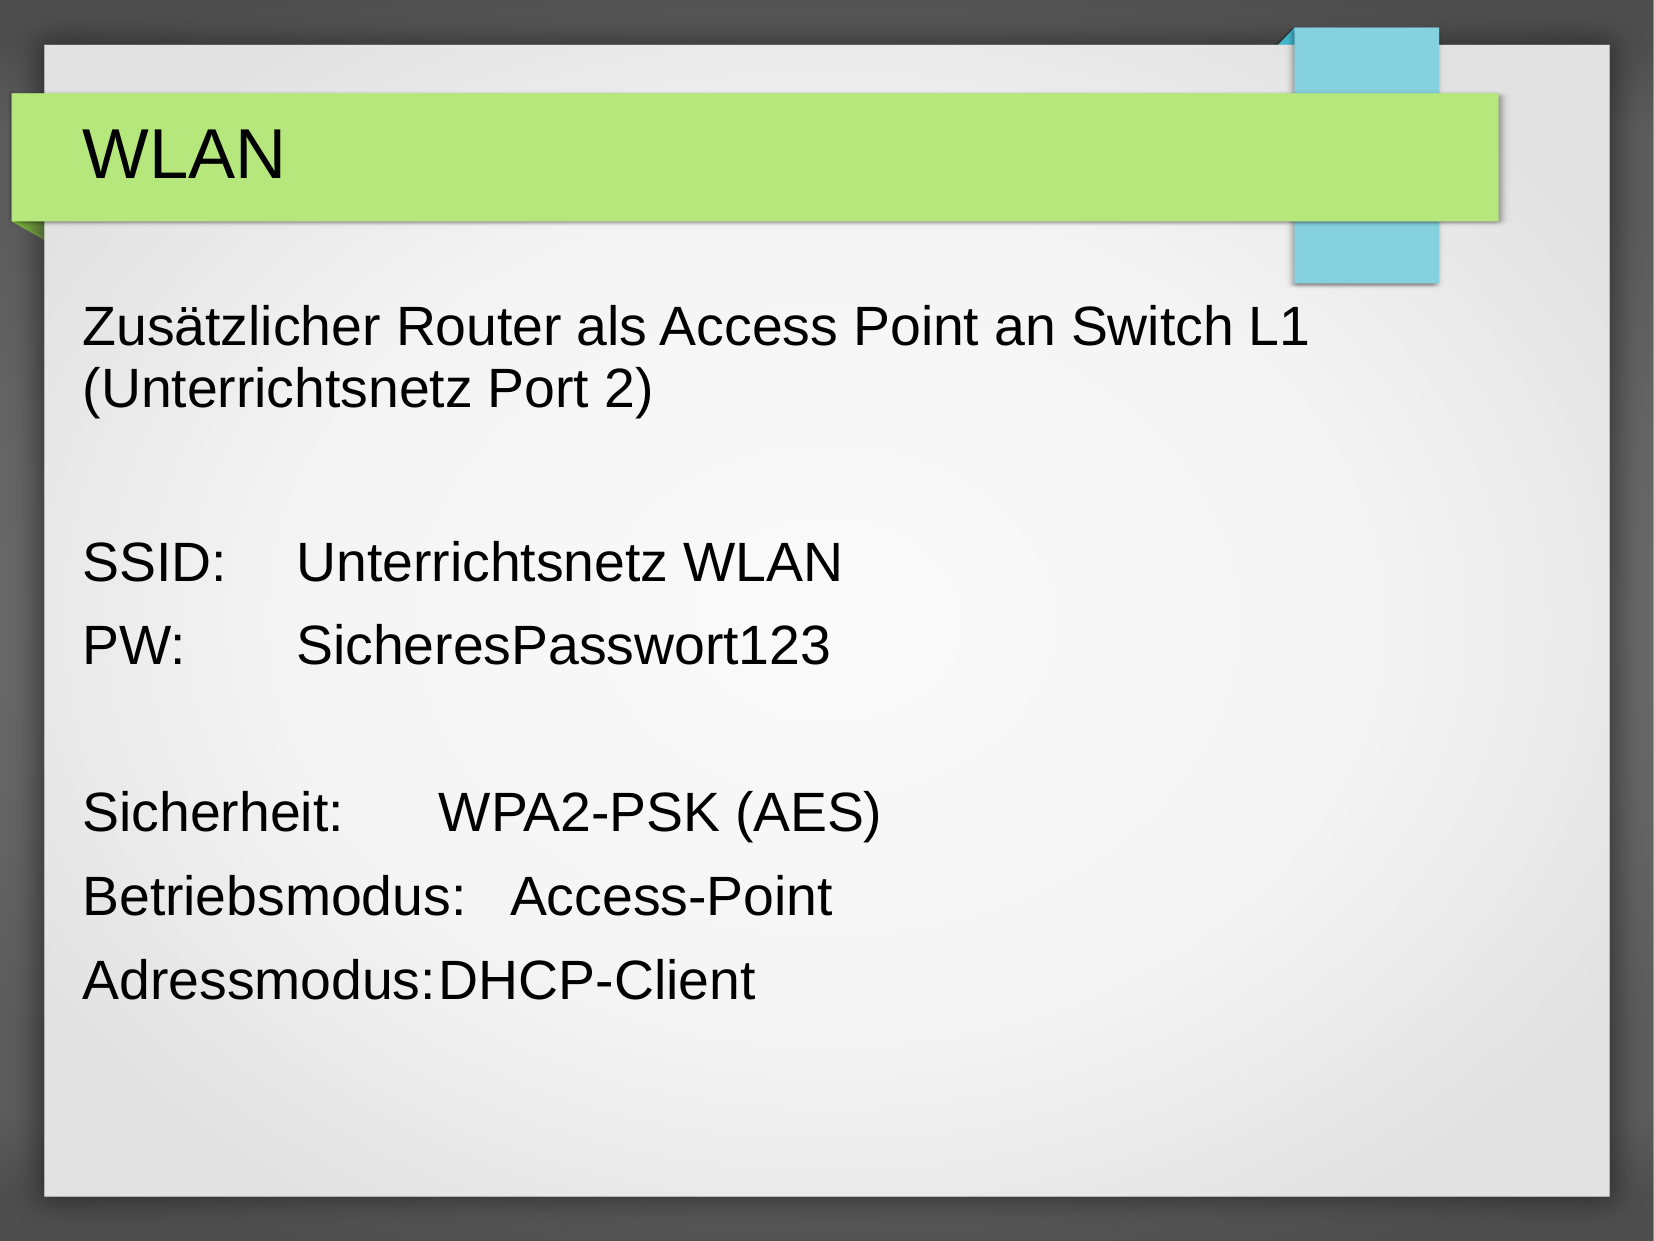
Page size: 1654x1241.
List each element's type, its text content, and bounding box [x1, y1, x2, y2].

title WLAN [82, 94, 1264, 213]
picture [0, 0, 1654, 1241]
list Zusätzlicher Router als Access Point an Switch L1 (Unterrichtsnetz Port 2) SSID: Unterrichtsnetz WLAN PW: SicheresPasswort123 Sicherheit: WPA2-PSK (AES) Betriebsmodus: Access-Point Adressmodus: DHCP-Client [82, 295, 1571, 1015]
